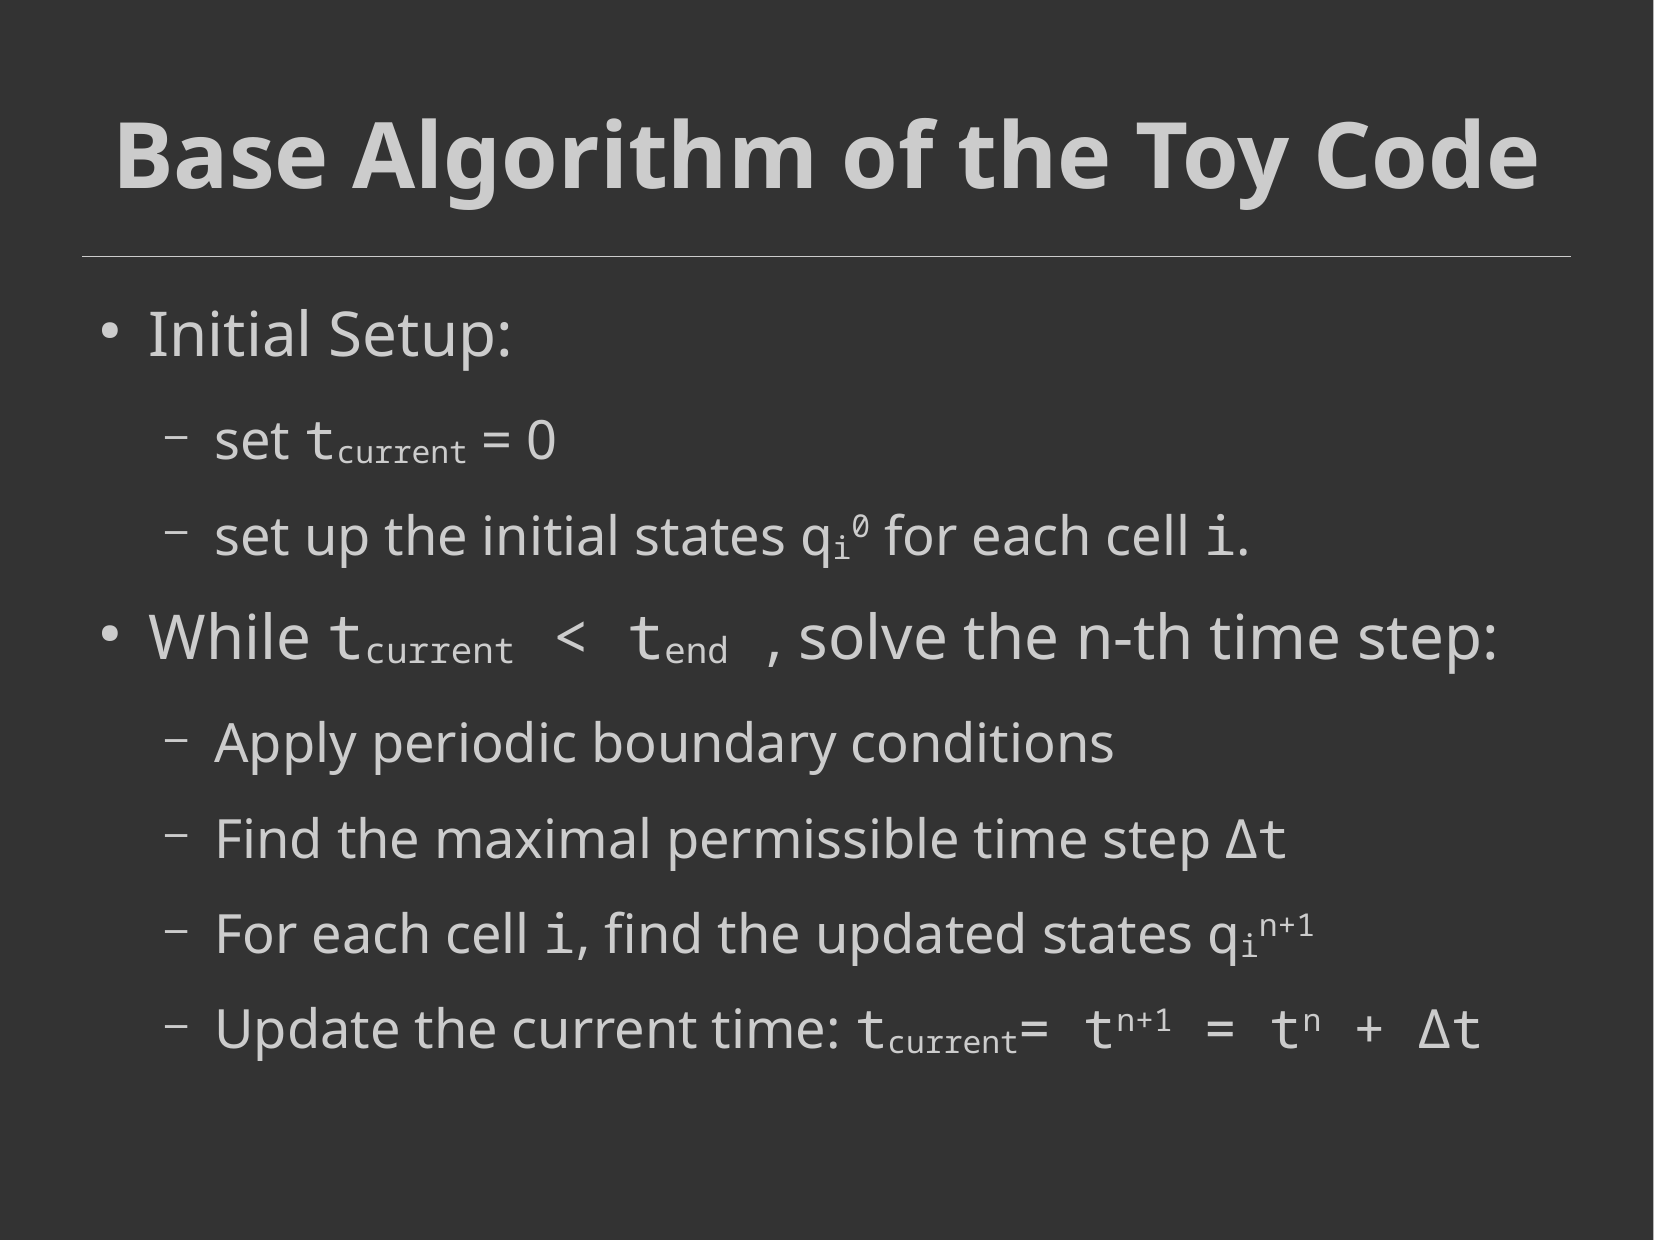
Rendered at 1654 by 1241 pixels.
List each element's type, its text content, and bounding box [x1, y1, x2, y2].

title Base Algorithm of the Toy Code [82, 49, 1571, 257]
list Initial Setup: set tcurrent = 0 set up the initial states qi0 for each cell i. While tcurrent < tend , solve the n-th time step: Apply periodic boundary conditions Find the maximal permissible time step ∆t For each cell i, find the updated states qin+1 Update the current time: tcurrent= tn+1 = tn + ∆t [82, 290, 1571, 1170]
